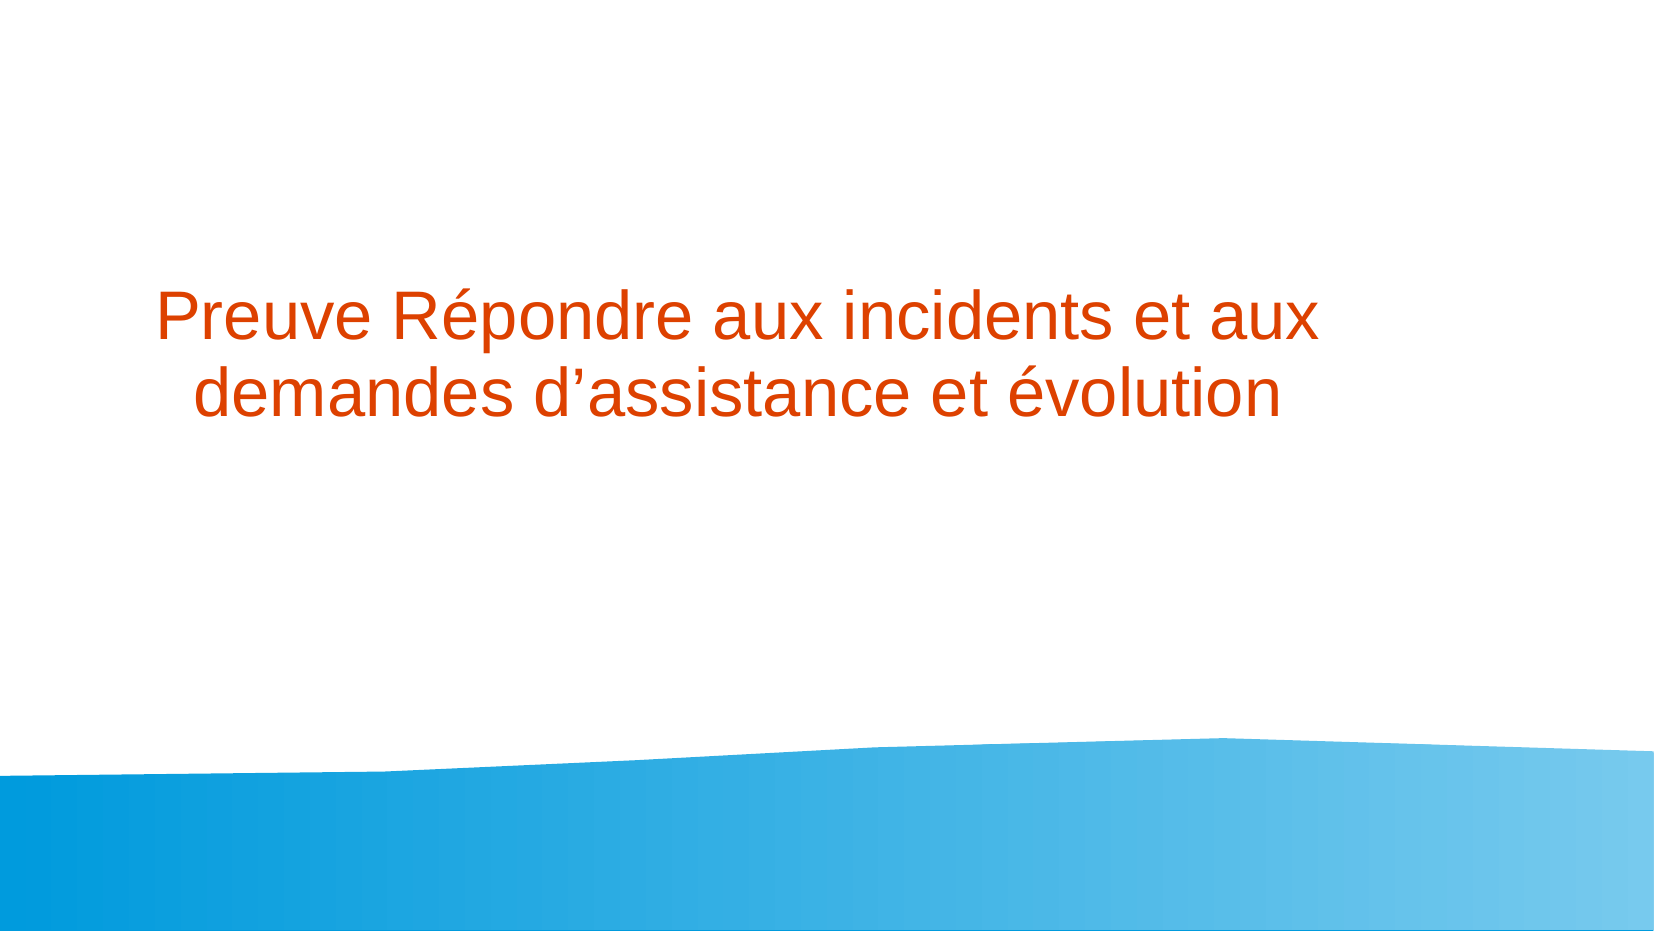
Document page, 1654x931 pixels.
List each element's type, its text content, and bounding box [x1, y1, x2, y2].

title Preuve Répondre aux incidents et aux demandes d’assistance et évolution [0, 265, 1477, 443]
